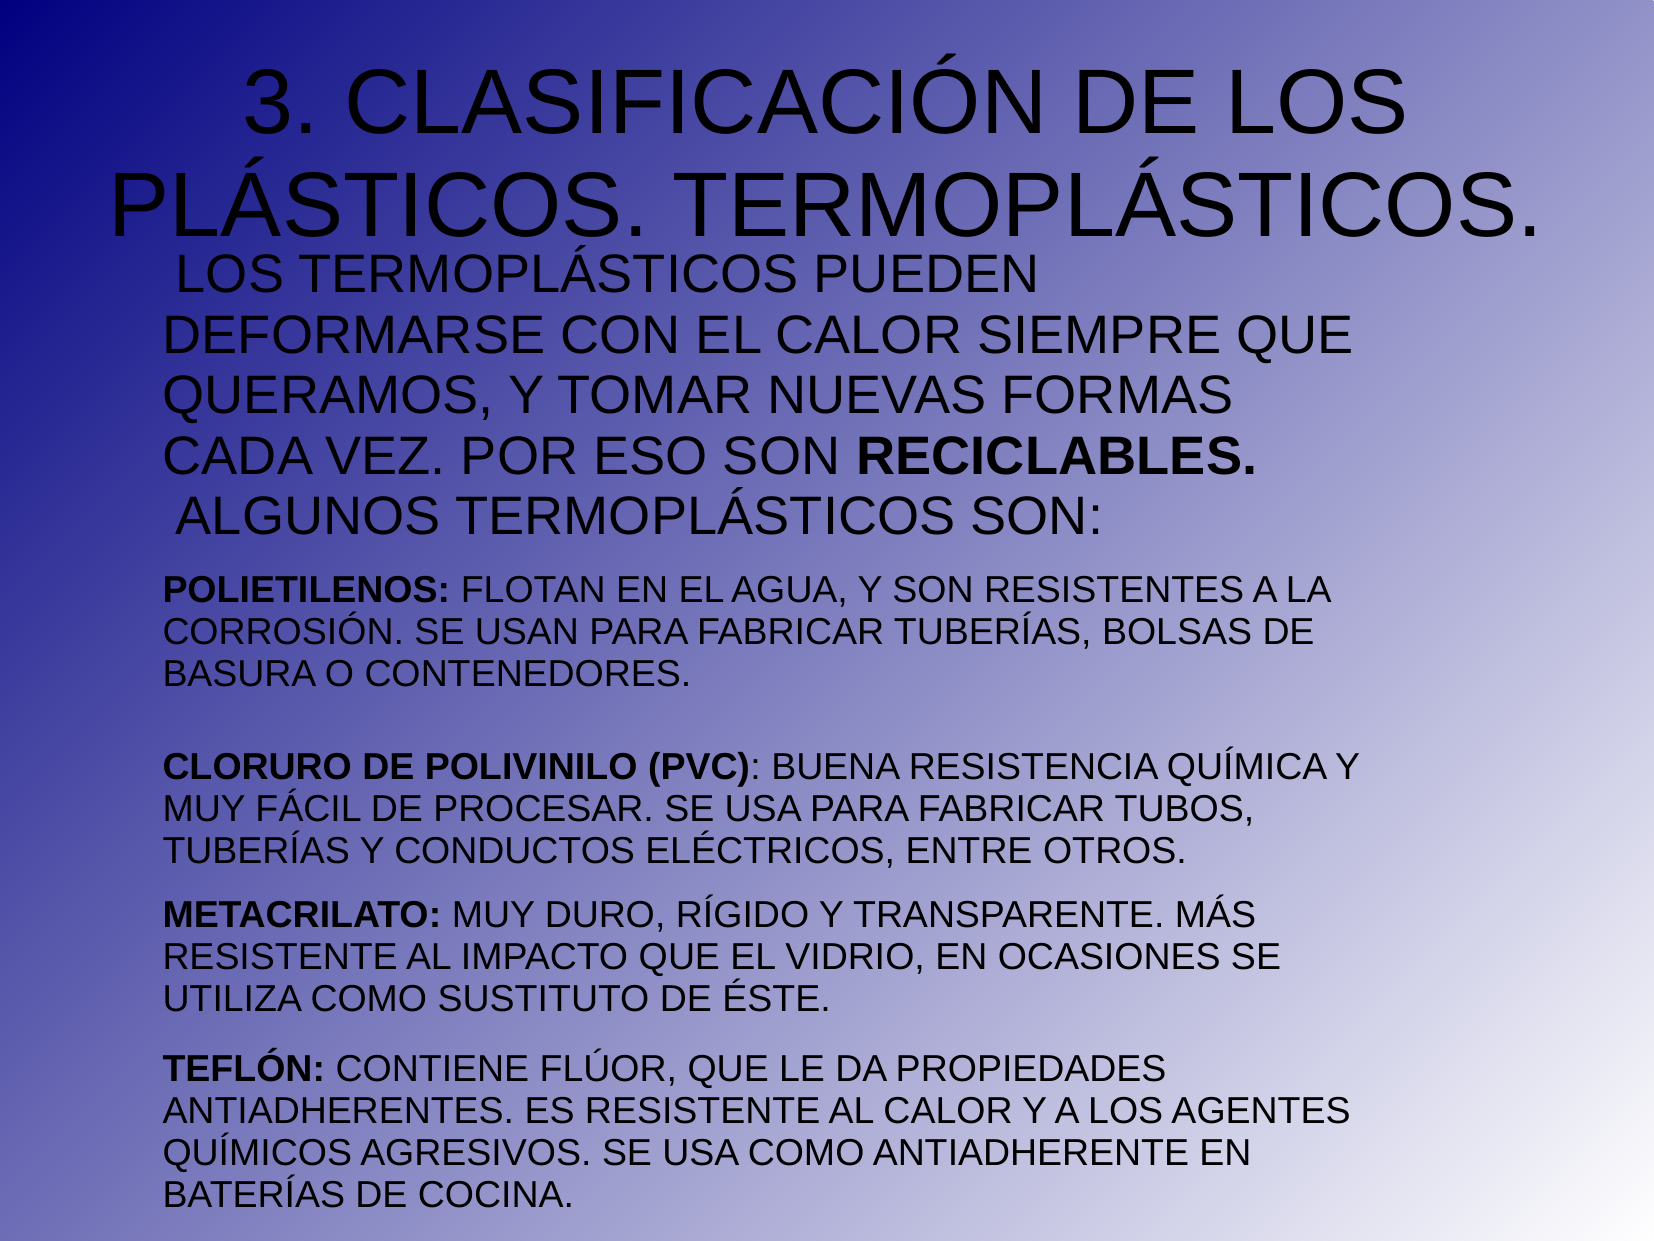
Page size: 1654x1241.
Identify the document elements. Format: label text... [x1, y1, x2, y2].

text_box POLIETILENOS: FLOTAN EN EL AGUA, Y SON RESISTENTES A LA CORROSIÓN. SE USAN PARA FABRICAR TUBERÍAS, BOLSAS DE BASURA O CONTENEDORES. [147, 561, 1418, 704]
text_box LOS TERMOPLÁSTICOS PUEDEN DEFORMARSE CON EL CALOR SIEMPRE QUE QUERAMOS, Y TOMAR NUEVAS FORMAS CADA VEZ. POR ESO SON RECICLABLES. ALGUNOS TERMOPLÁSTICOS SON: [147, 236, 1388, 556]
text_box TEFLÓN: CONTIENE FLÚOR, QUE LE DA PROPIEDADES ANTIADHERENTES. ES RESISTENTE AL CALOR Y A LOS AGENTES QUÍMICOS AGRESIVOS. SE USA COMO ANTIADHERENTE EN BATERÍAS DE COCINA. [147, 1040, 1418, 1225]
text_box CLORURO DE POLIVINILO (PVC): BUENA RESISTENCIA QUÍMICA Y MUY FÁCIL DE PROCESAR. SE USA PARA FABRICAR TUBOS, TUBERÍAS Y CONDUCTOS ELÉCTRICOS, ENTRE OTROS. [147, 738, 1418, 881]
title 3. CLASIFICACIÓN DE LOS PLÁSTICOS. TERMOPLÁSTICOS. [82, 49, 1571, 257]
text_box METACRILATO: MUY DURO, RÍGIDO Y TRANSPARENTE. MÁS RESISTENTE AL IMPACTO QUE EL VIDRIO, EN OCASIONES SE UTILIZA COMO SUSTITUTO DE ÉSTE. [147, 885, 1418, 1028]
